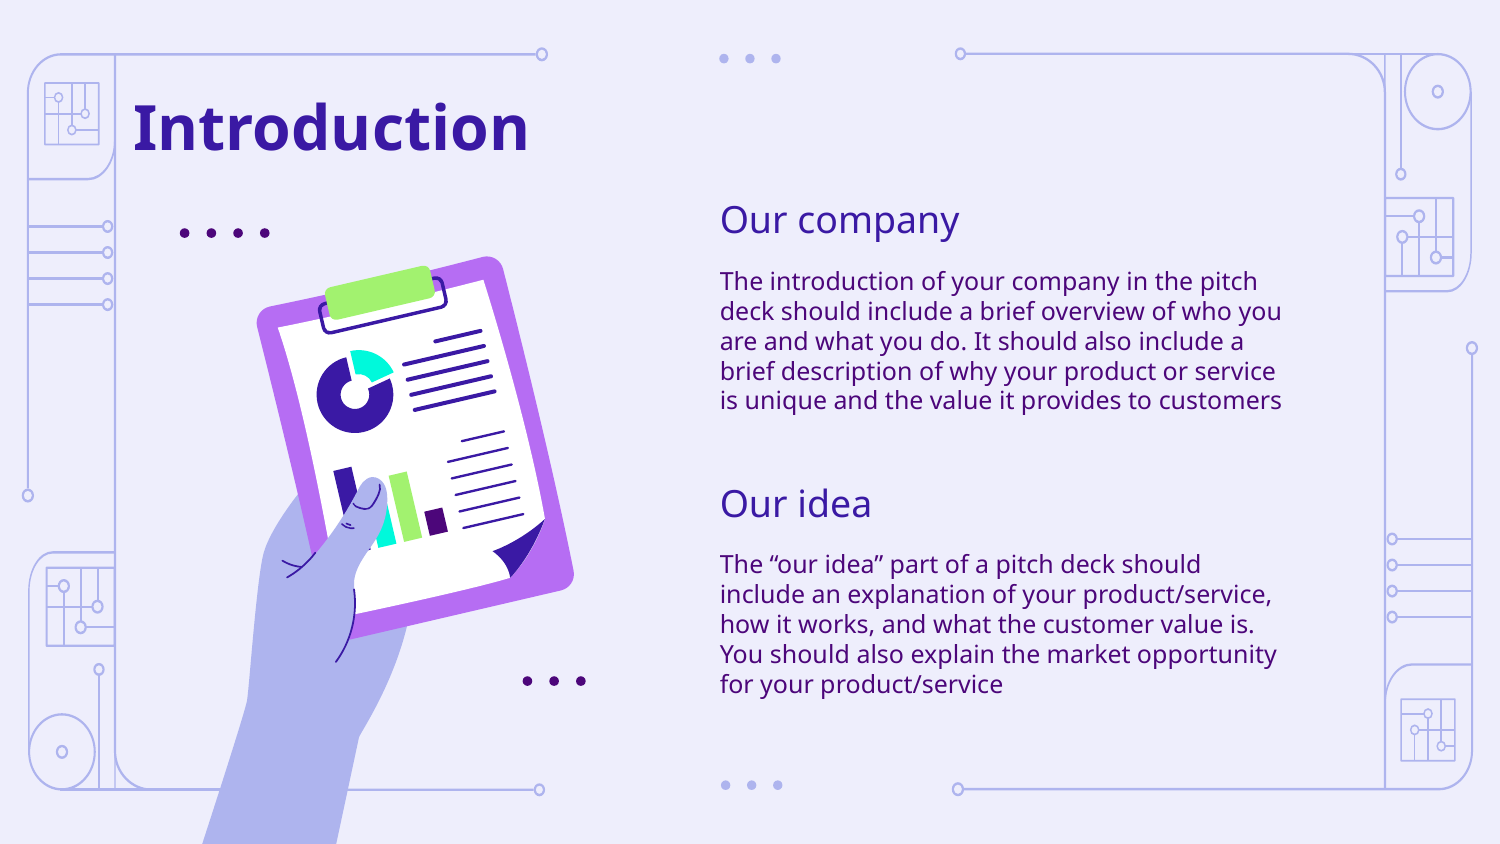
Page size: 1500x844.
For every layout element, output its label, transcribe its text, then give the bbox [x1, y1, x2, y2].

text_box [259, 228, 270, 238]
text_box [576, 676, 586, 686]
text_box [179, 228, 190, 238]
subtitle Our idea [704, 467, 1309, 533]
subtitle Our company [704, 183, 1309, 257]
text_box [206, 228, 217, 238]
subtitle The “our idea” part of a pitch deck should include an explanation of your product/service, how it works, and what the customer value is. You should also explain the market opportunity for your product/service [704, 533, 1309, 711]
subtitle The introduction of your company in the pitch deck should include a brief overview of who you are and what you do. It should also include a brief description of why your product or service is unique and the value it provides to customers [704, 257, 1309, 427]
text_box [202, 256, 574, 844]
text_box [549, 676, 559, 686]
text_box [233, 228, 243, 238]
title Introduction [118, 72, 1382, 167]
text_box [522, 676, 533, 686]
